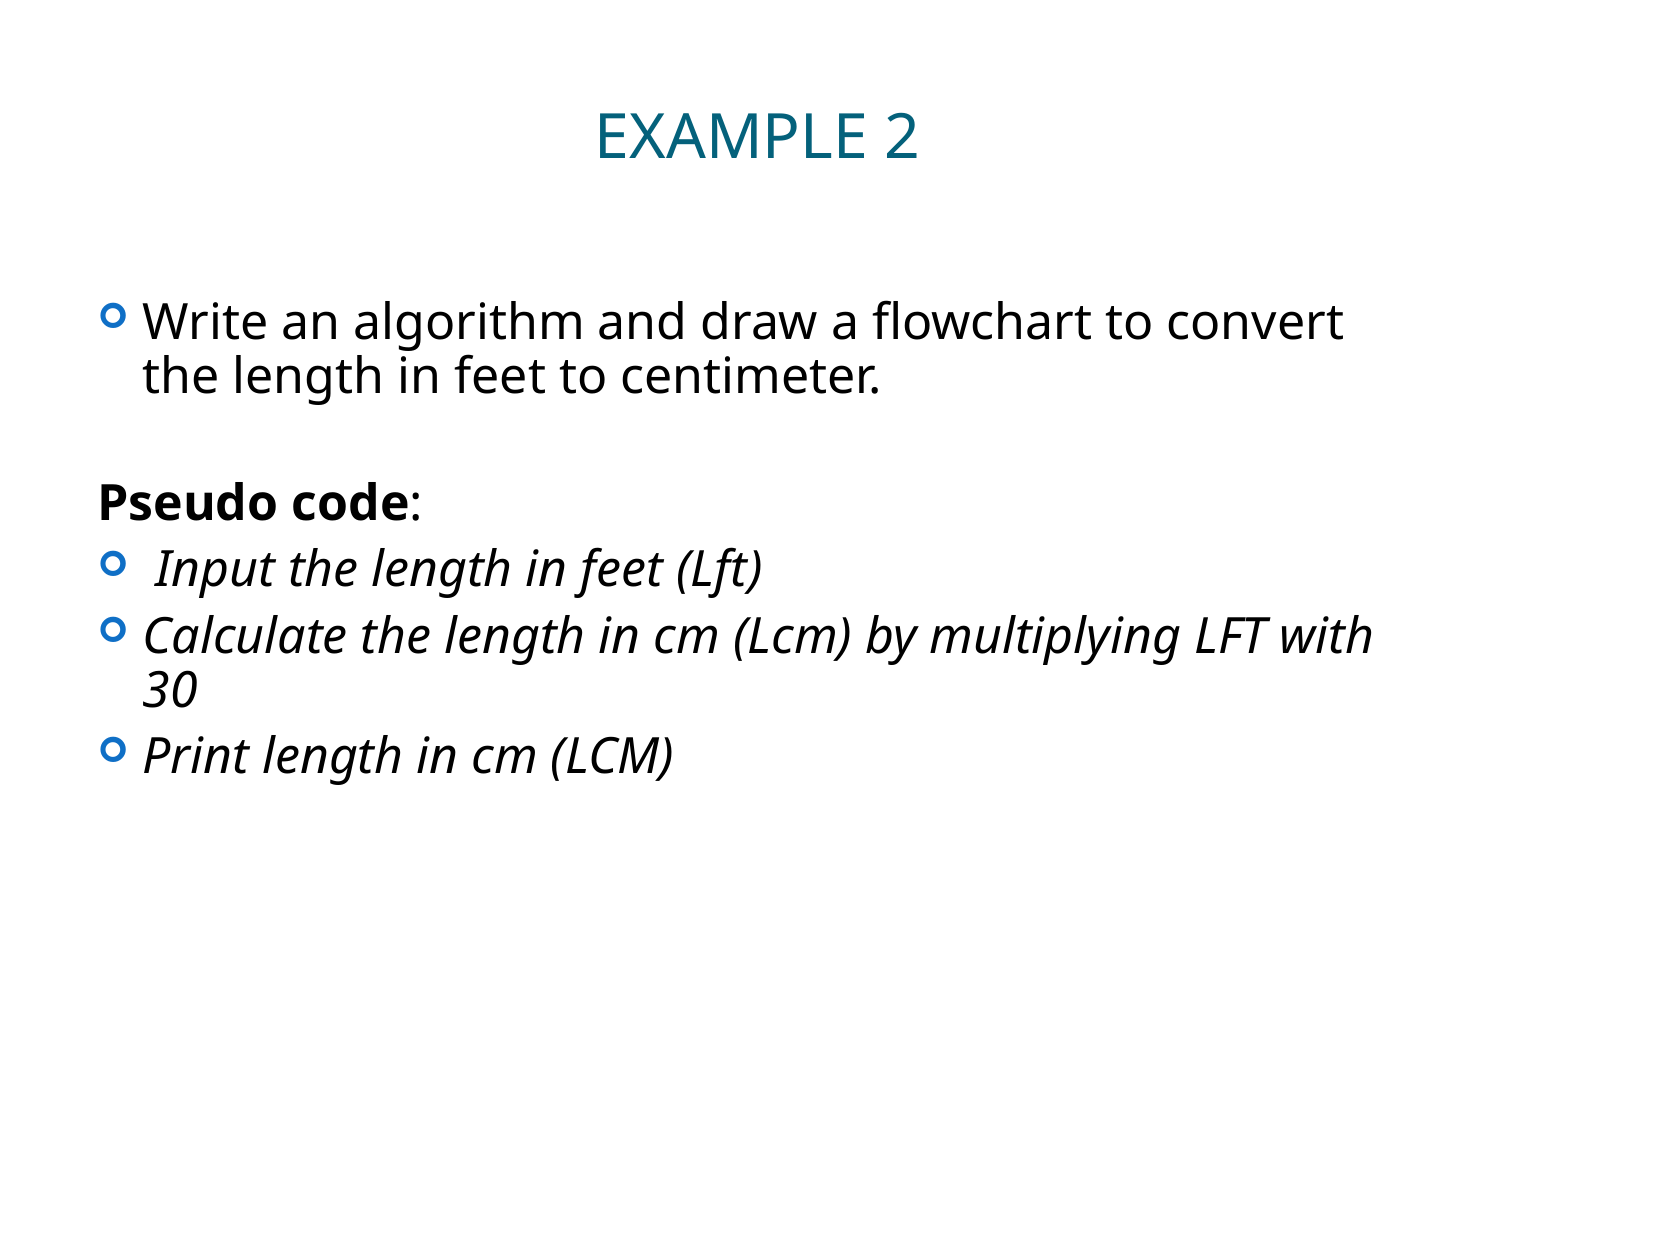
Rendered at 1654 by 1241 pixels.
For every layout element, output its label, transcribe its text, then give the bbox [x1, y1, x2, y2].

title Example 2 [82, 25, 1433, 179]
list Write an algorithm and draw a flowchart to convert the length in feet to centimeter. Pseudo code: Input the length in feet (Lft) Calculate the length in cm (Lcm) by multiplying LFT with 30 Print length in cm (LCM) [82, 289, 1433, 1171]
